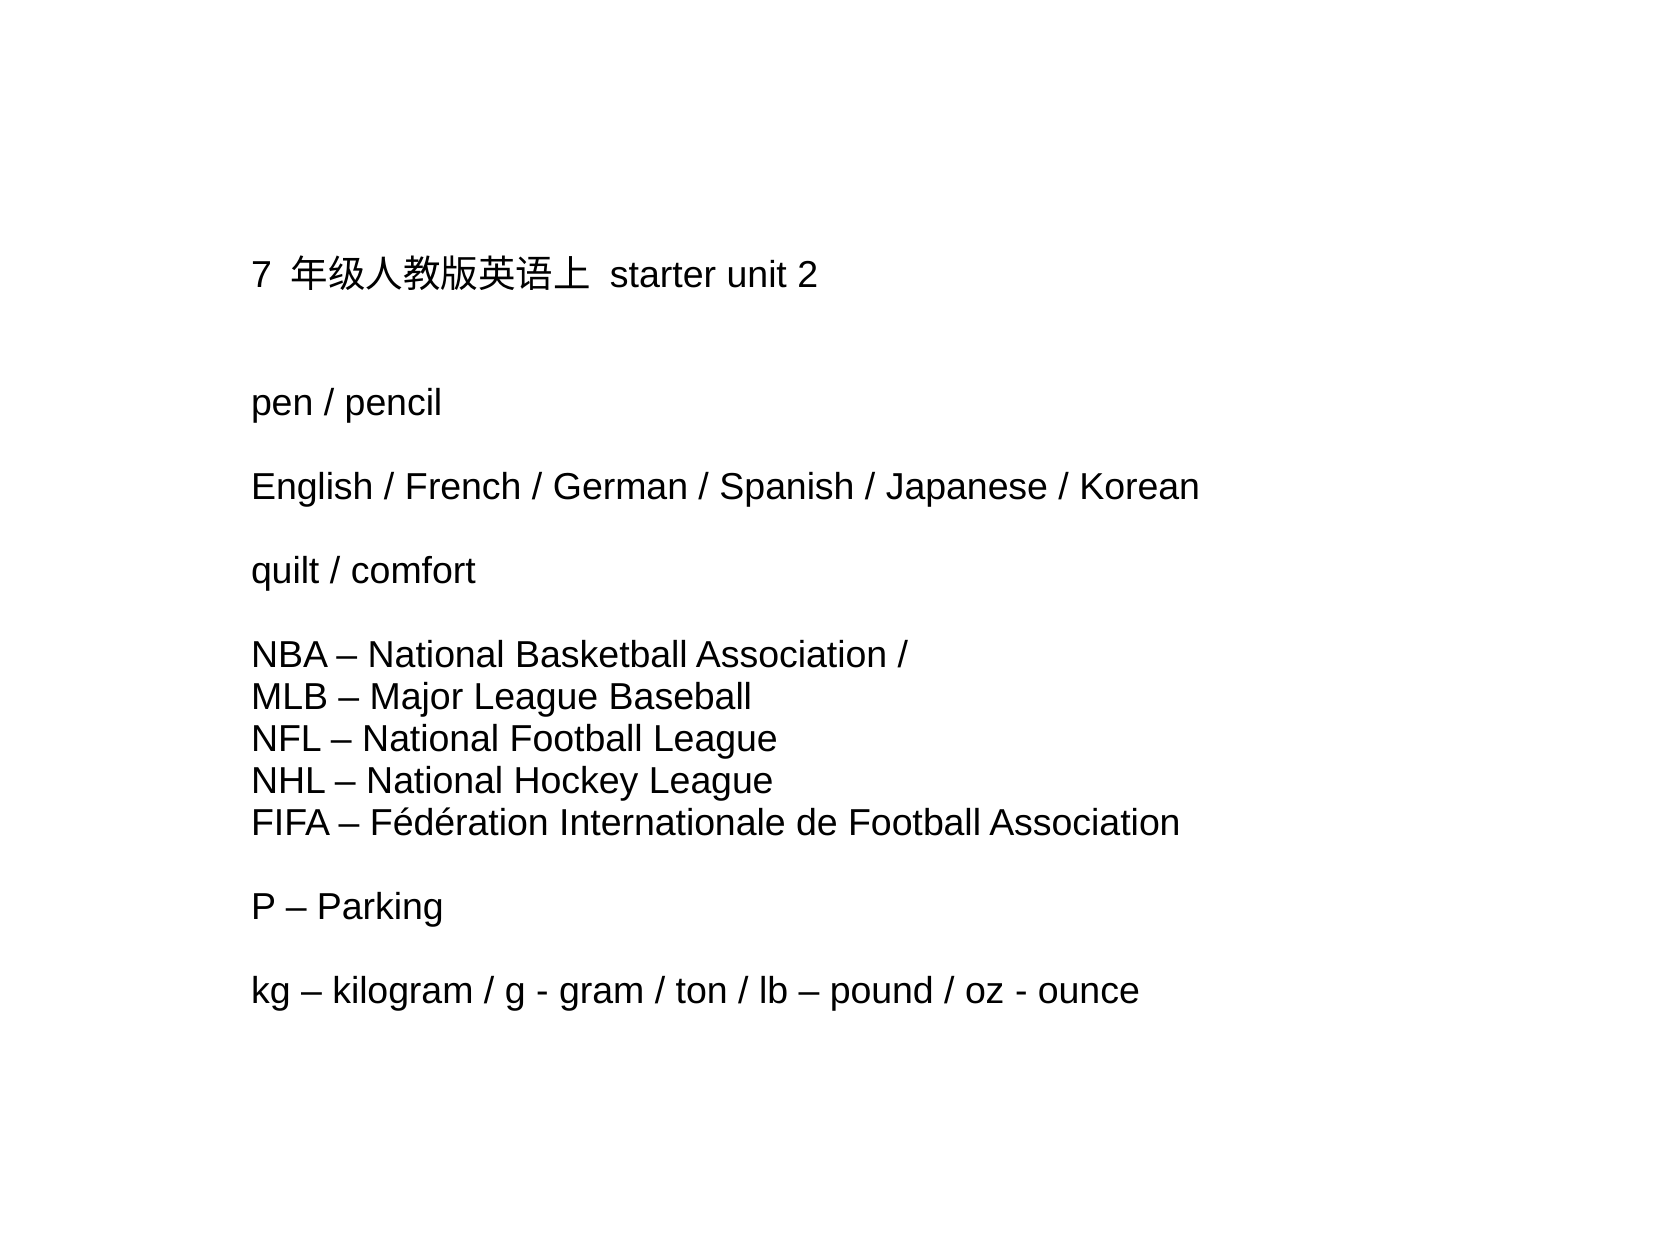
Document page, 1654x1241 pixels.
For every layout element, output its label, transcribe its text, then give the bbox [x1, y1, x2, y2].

text_box 7 年级人教版英语上 starter unit 2 pen / pencil English / French / German / Spanish / Japanese / Korean quilt / comfort NBA – National Basketball Association / MLB – Major League Baseball NFL – National Football League NHL – National Hockey League FIFA – Fédération Internationale de Football Association P – Parking kg – kilogram / g - gram / ton / lb – pound / oz - ounce [236, 236, 1418, 1241]
